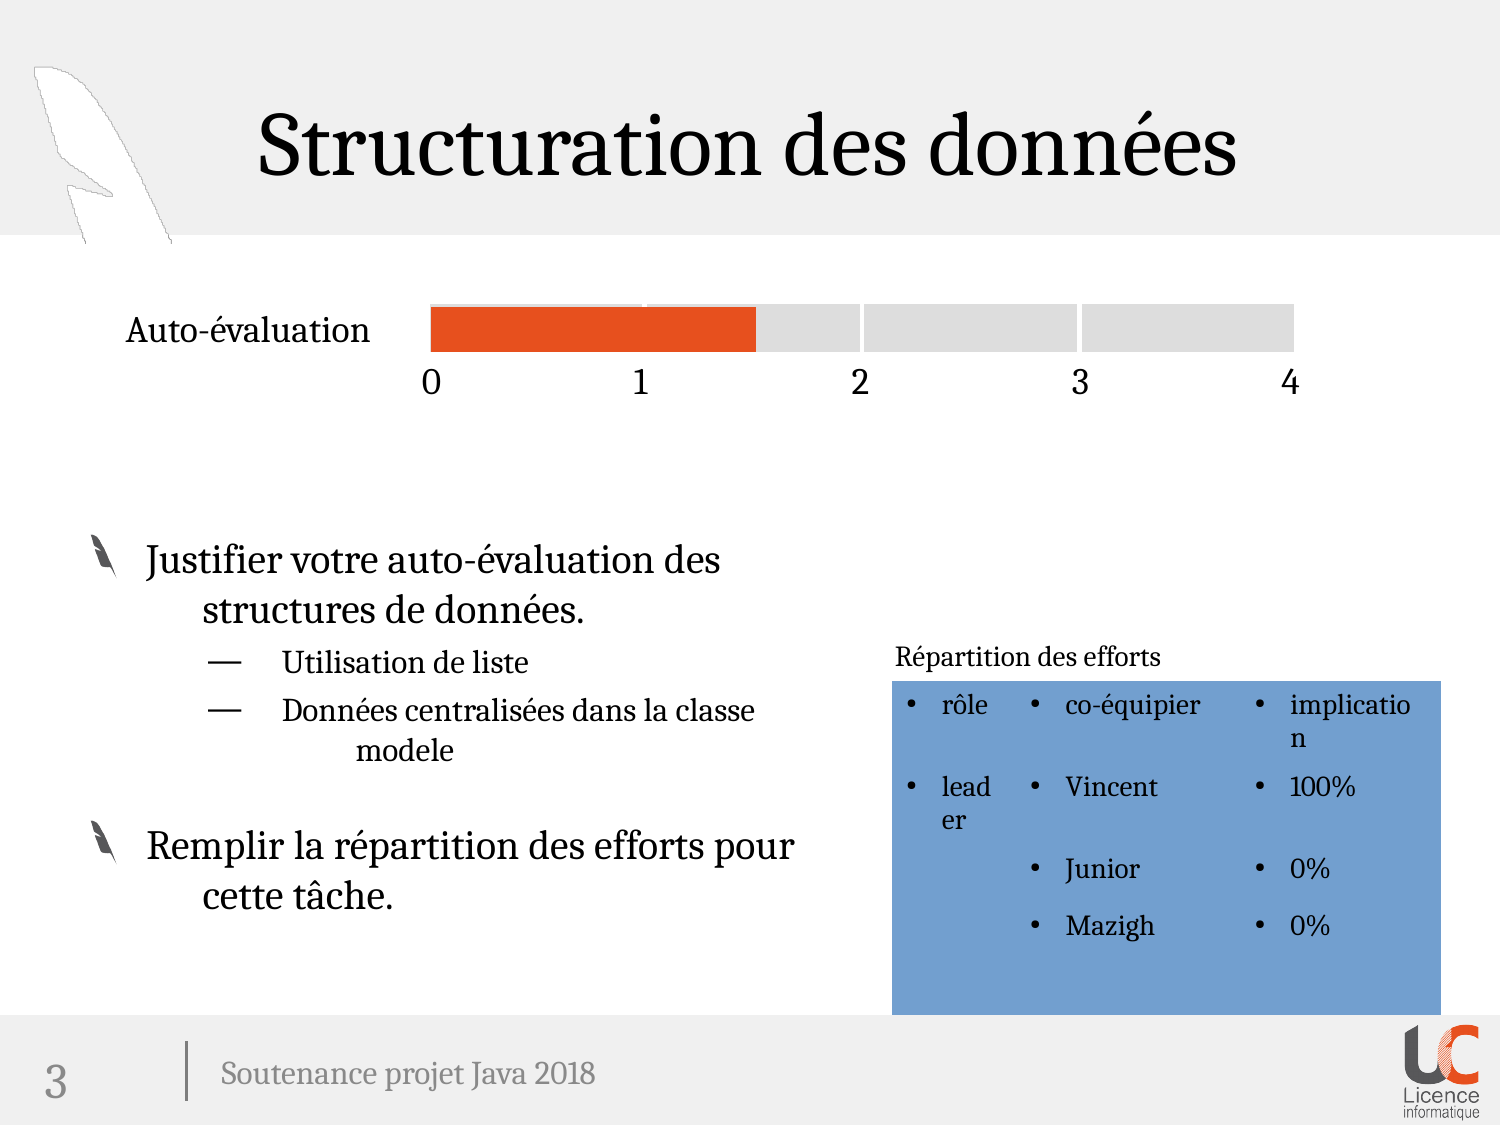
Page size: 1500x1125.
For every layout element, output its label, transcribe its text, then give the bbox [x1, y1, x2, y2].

text_box [431, 307, 756, 352]
table_cell 0% [1240, 844, 1441, 901]
table_header implication [1240, 681, 1441, 763]
table_header rôle [892, 681, 1016, 763]
table_cell [1240, 958, 1441, 1015]
list Justifier votre auto-évaluation des structures de données. Utilisation de liste Données centralisées dans la classe modele Remplir la répartition des efforts pour cette tâche. [75, 444, 869, 1005]
text_box Soutenance projet Java 2018 [206, 1041, 939, 1102]
picture [1398, 1020, 1484, 1122]
table_cell [892, 844, 1016, 901]
table_cell Mazigh [1016, 901, 1240, 958]
table_cell [892, 901, 1016, 958]
table_cell Junior [1016, 844, 1240, 901]
text_box Répartition des efforts [879, 630, 1193, 681]
table_cell [892, 958, 1016, 1015]
text_box <numéro> [29, 1041, 160, 1102]
table_cell [1016, 958, 1240, 1015]
table_cell Vincent [1016, 763, 1240, 844]
table_header co-équipier [1016, 681, 1240, 763]
title Structuration des données [75, 45, 1426, 233]
table_cell 100% [1240, 763, 1441, 844]
table_cell 0% [1240, 901, 1441, 958]
table_cell leader [892, 763, 1016, 844]
picture [29, 63, 187, 244]
